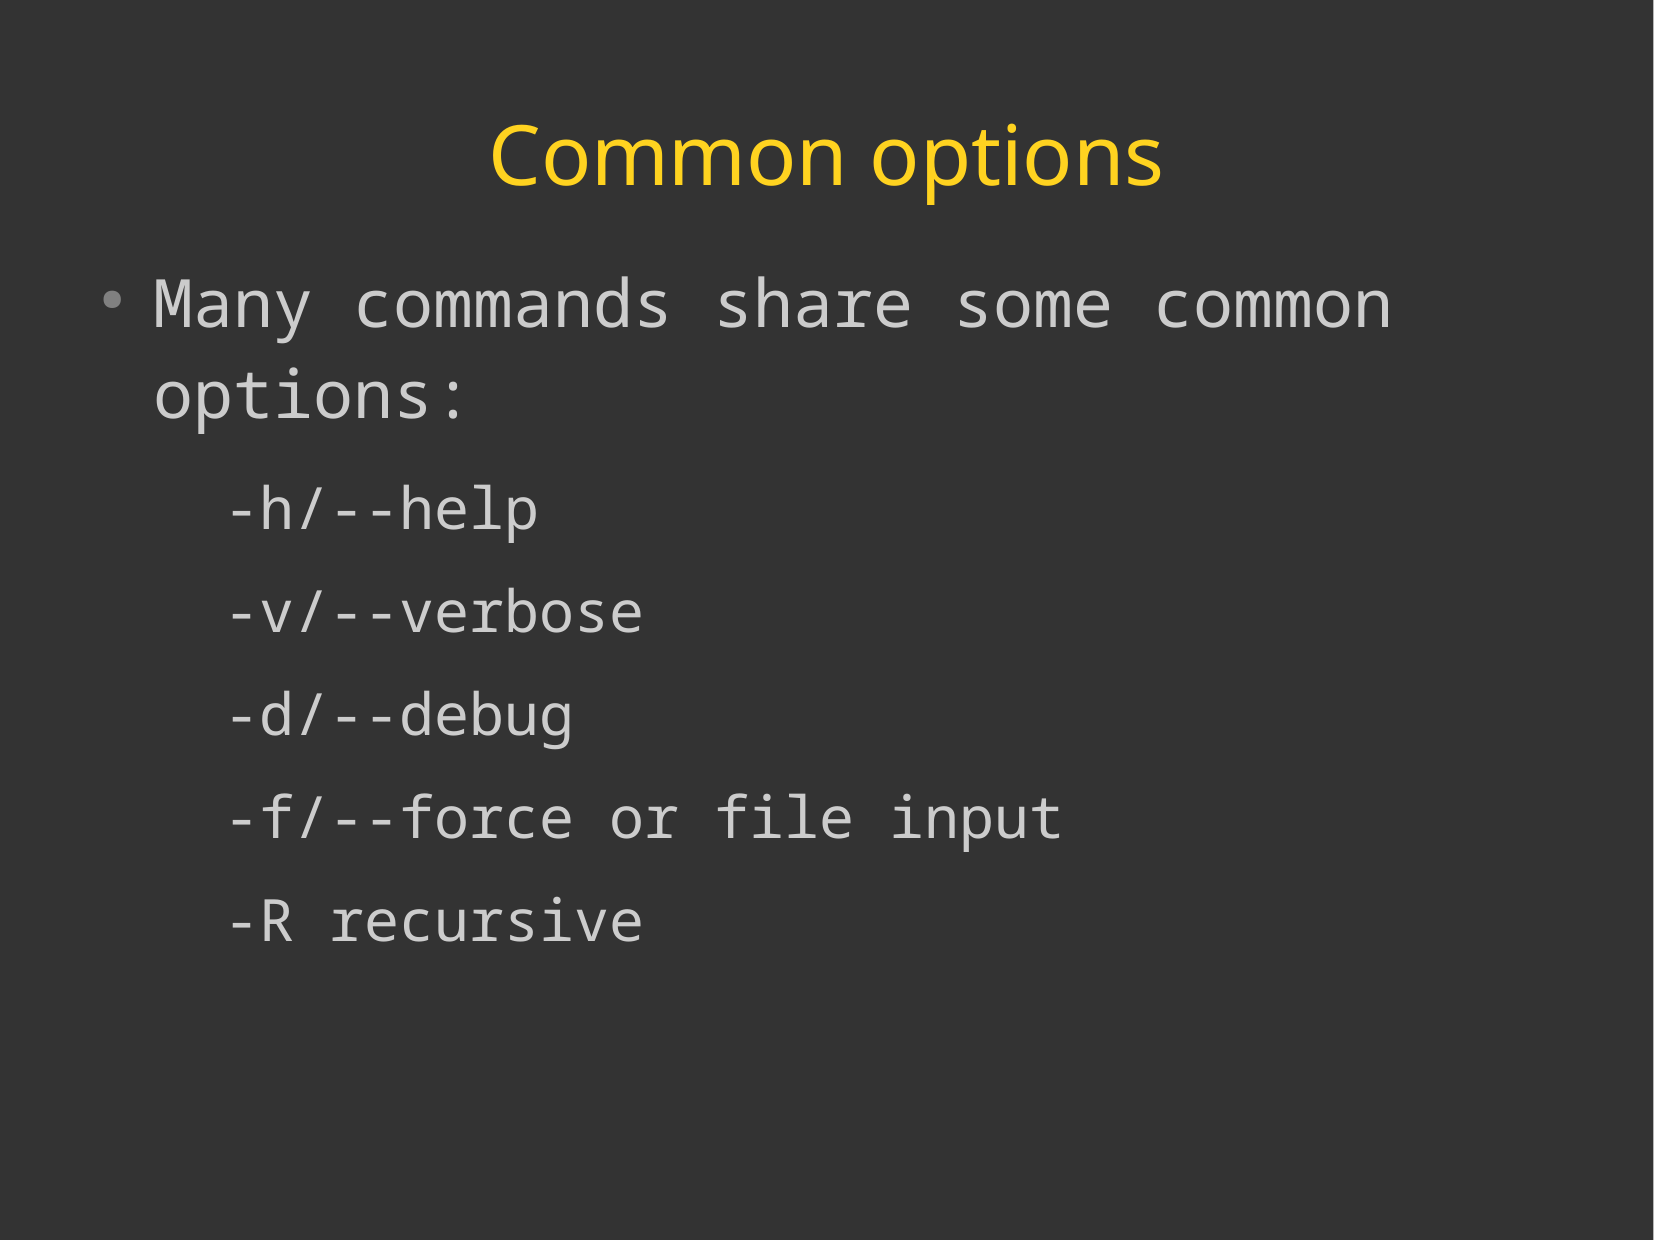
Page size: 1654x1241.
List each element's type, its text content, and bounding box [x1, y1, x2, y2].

title Common options [82, 49, 1571, 257]
list Many commands share some common options: -h/--help -v/--verbose -d/--debug -f/--force or file input -R recursive [82, 256, 1538, 976]
